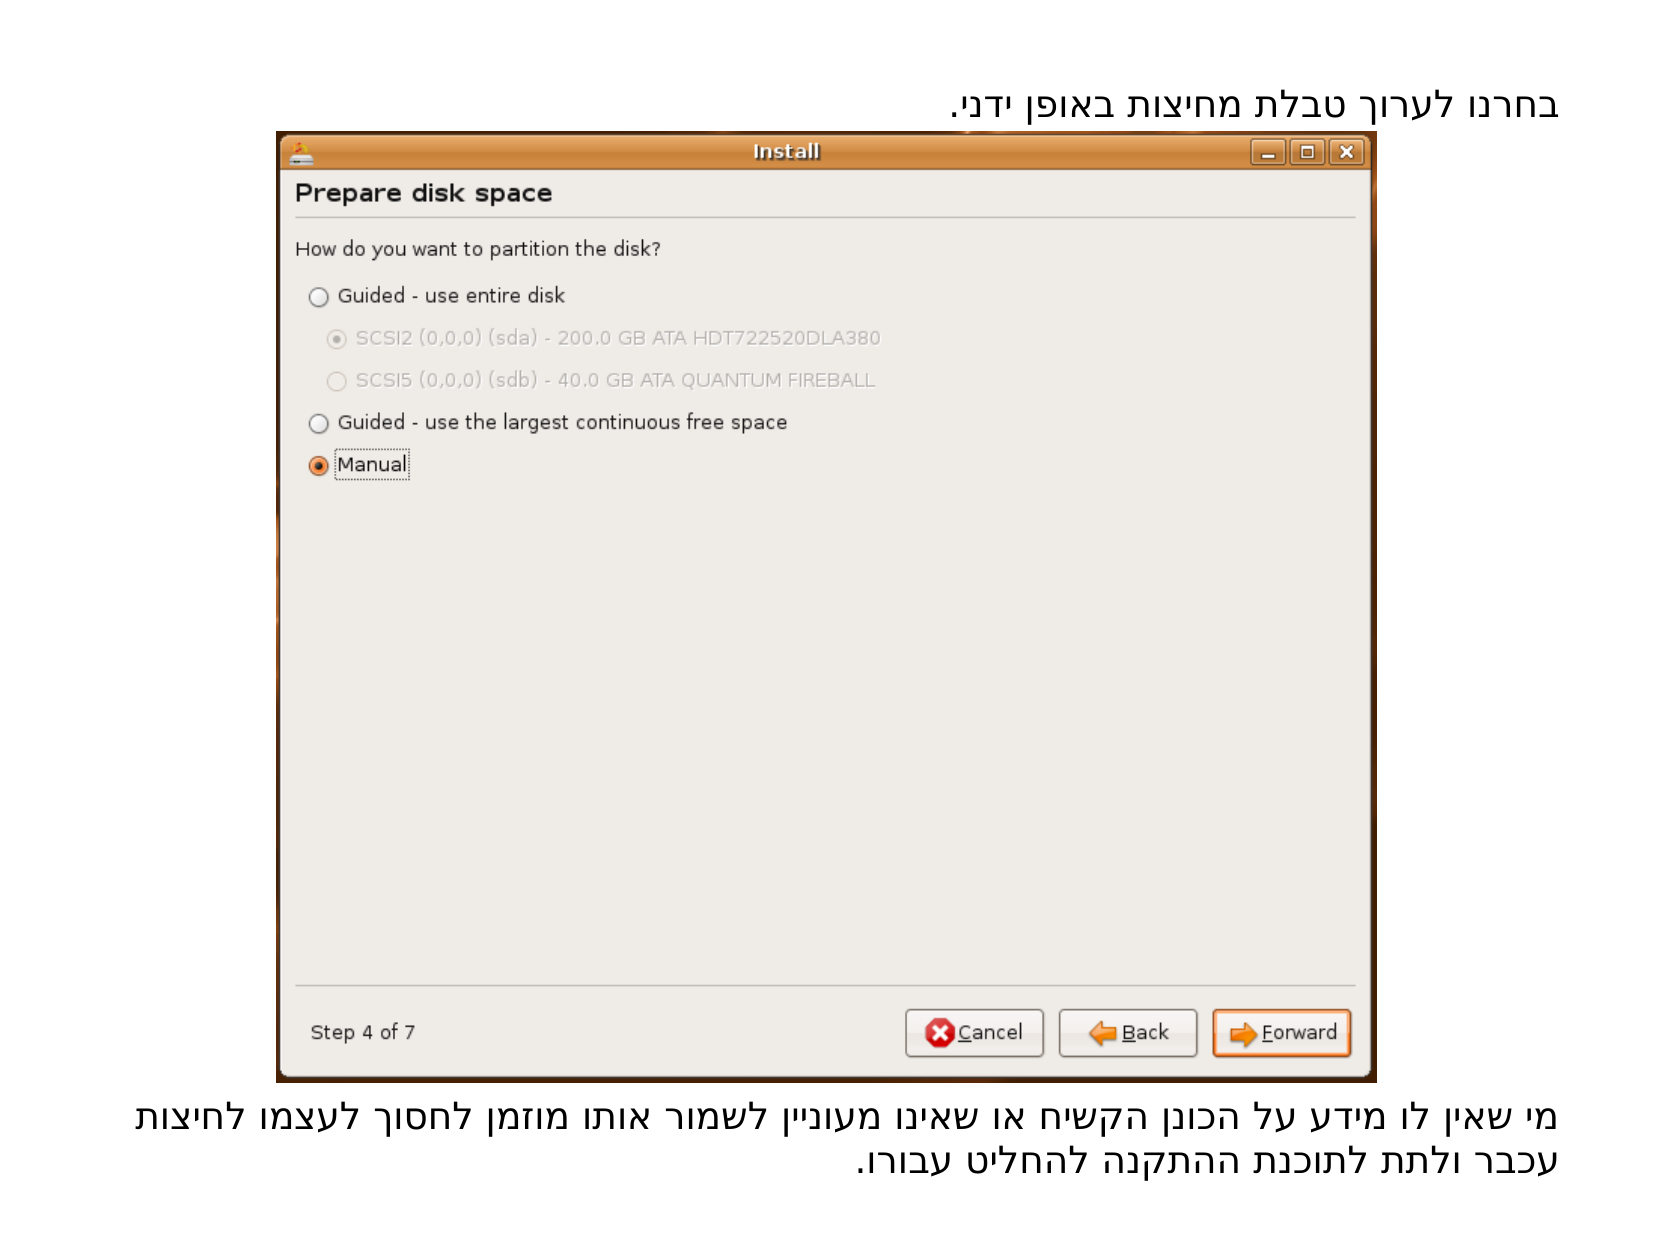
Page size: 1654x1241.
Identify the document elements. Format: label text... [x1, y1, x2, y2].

picture [276, 131, 1377, 1083]
text_box בחרנו לערוך טבלת מחיצות באופן ידני. [225, 75, 1576, 136]
text_box מי שאין לו מידע על הכונן הקשיח או שאינו מעוניין לשמור אותו מוזמן לחסוך לעצמו לחיצות עכבר ולתת לתוכנת ההתקנה להחליט עבורו. [75, 1087, 1576, 1241]
